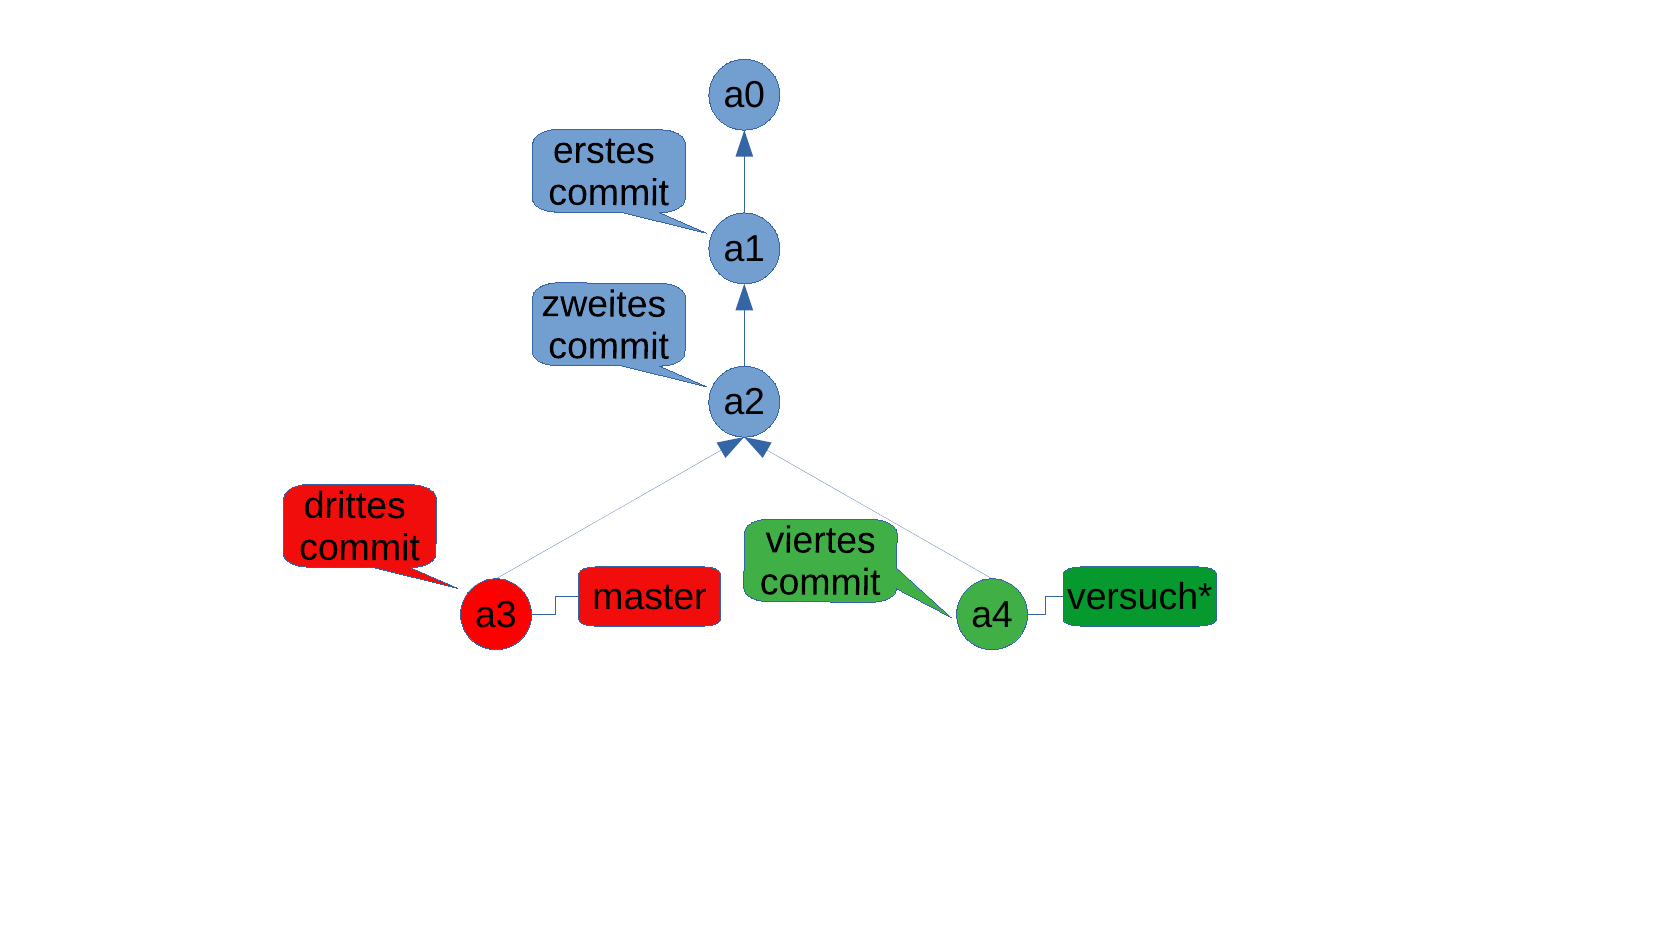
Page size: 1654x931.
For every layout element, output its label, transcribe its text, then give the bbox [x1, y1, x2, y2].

text_box a2 [708, 366, 780, 437]
text_box erstes commit [532, 129, 707, 234]
text_box versuch* [1063, 566, 1217, 627]
text_box drittes commit [283, 484, 458, 589]
text_box a3 [460, 578, 532, 650]
text_box a1 [708, 212, 780, 284]
text_box master [578, 566, 721, 627]
text_box a0 [708, 59, 780, 131]
text_box zweites commit [532, 282, 707, 387]
text_box a4 [956, 578, 1028, 650]
text_box viertes commit [743, 519, 952, 618]
